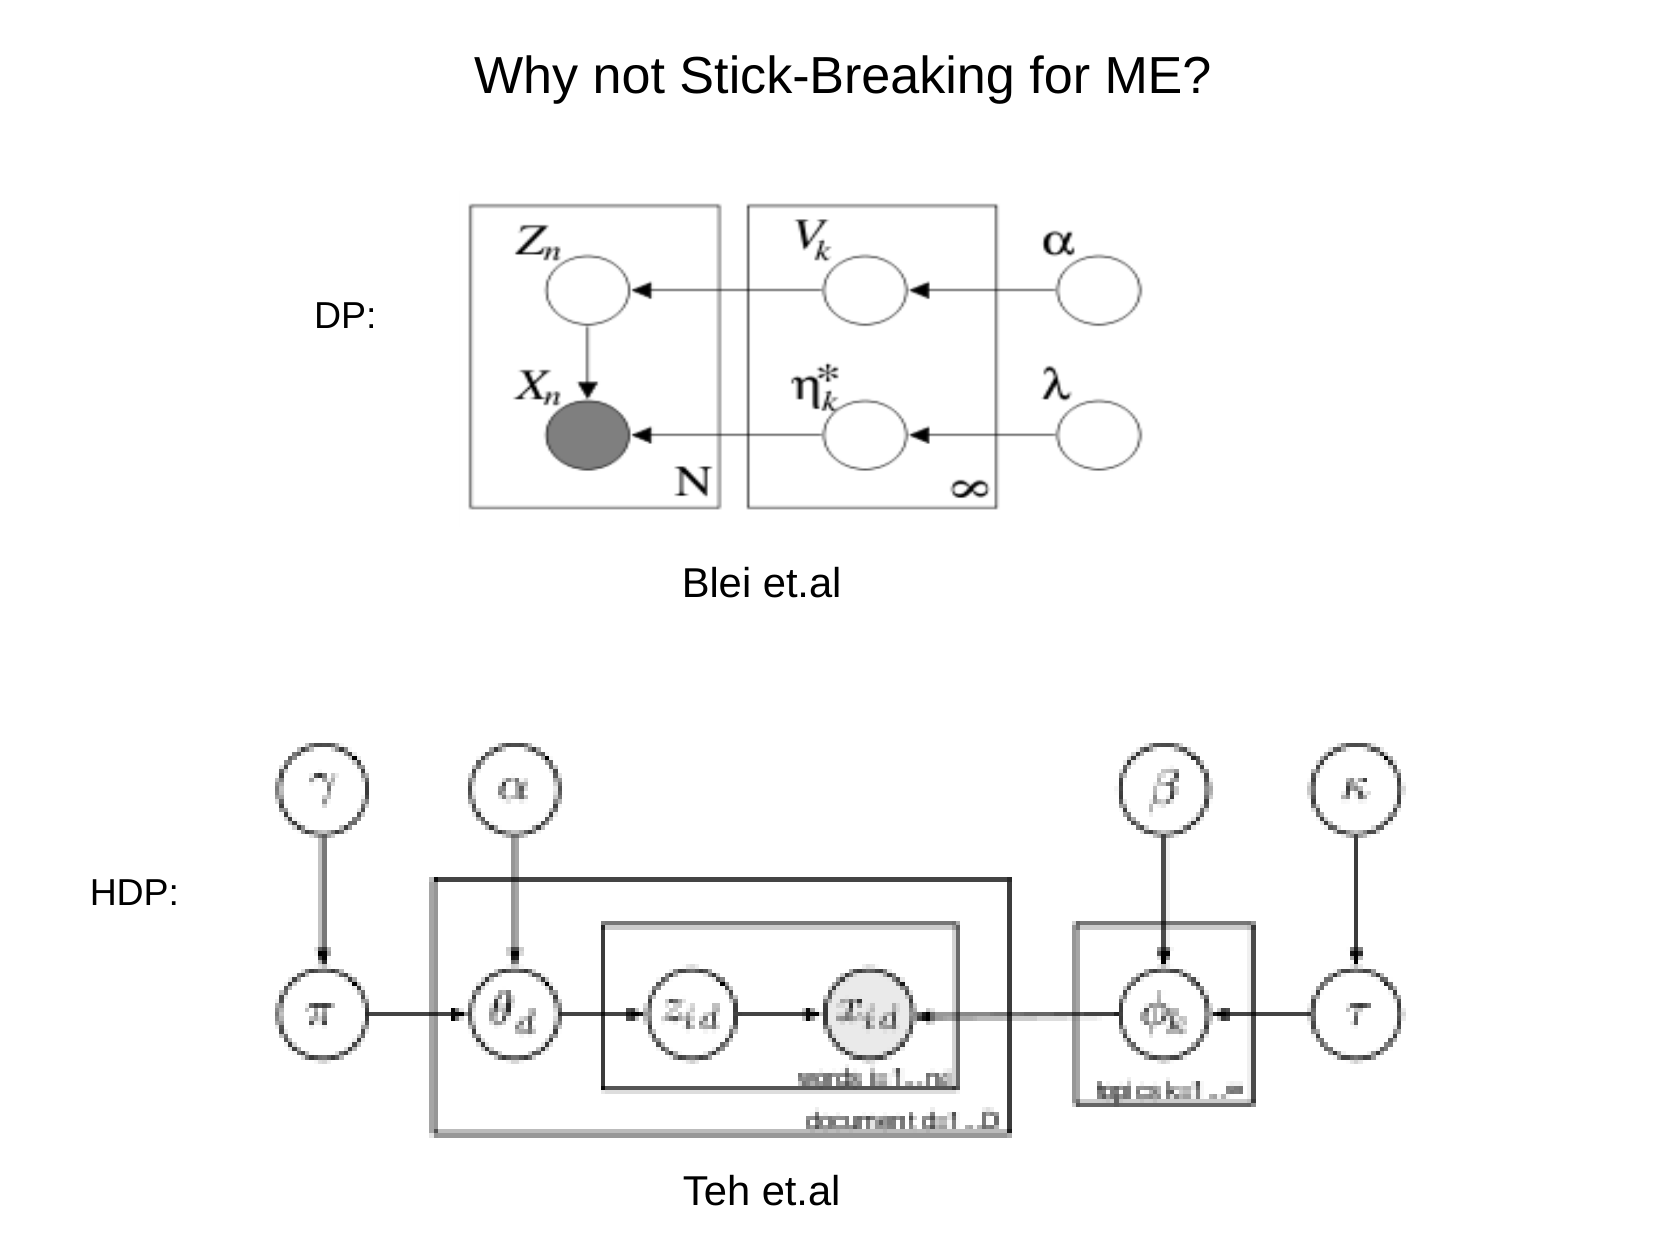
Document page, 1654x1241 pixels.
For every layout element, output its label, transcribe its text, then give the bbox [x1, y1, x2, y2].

text_box Blei et.al [628, 551, 896, 638]
text_box HDP: [75, 863, 226, 939]
text_box Teh et.al [628, 1160, 896, 1241]
text_box DP: [299, 287, 458, 366]
picture [250, 674, 1406, 1186]
text_box Why not Stick-Breaking for ME? [459, 39, 1436, 120]
picture [458, 191, 1201, 528]
